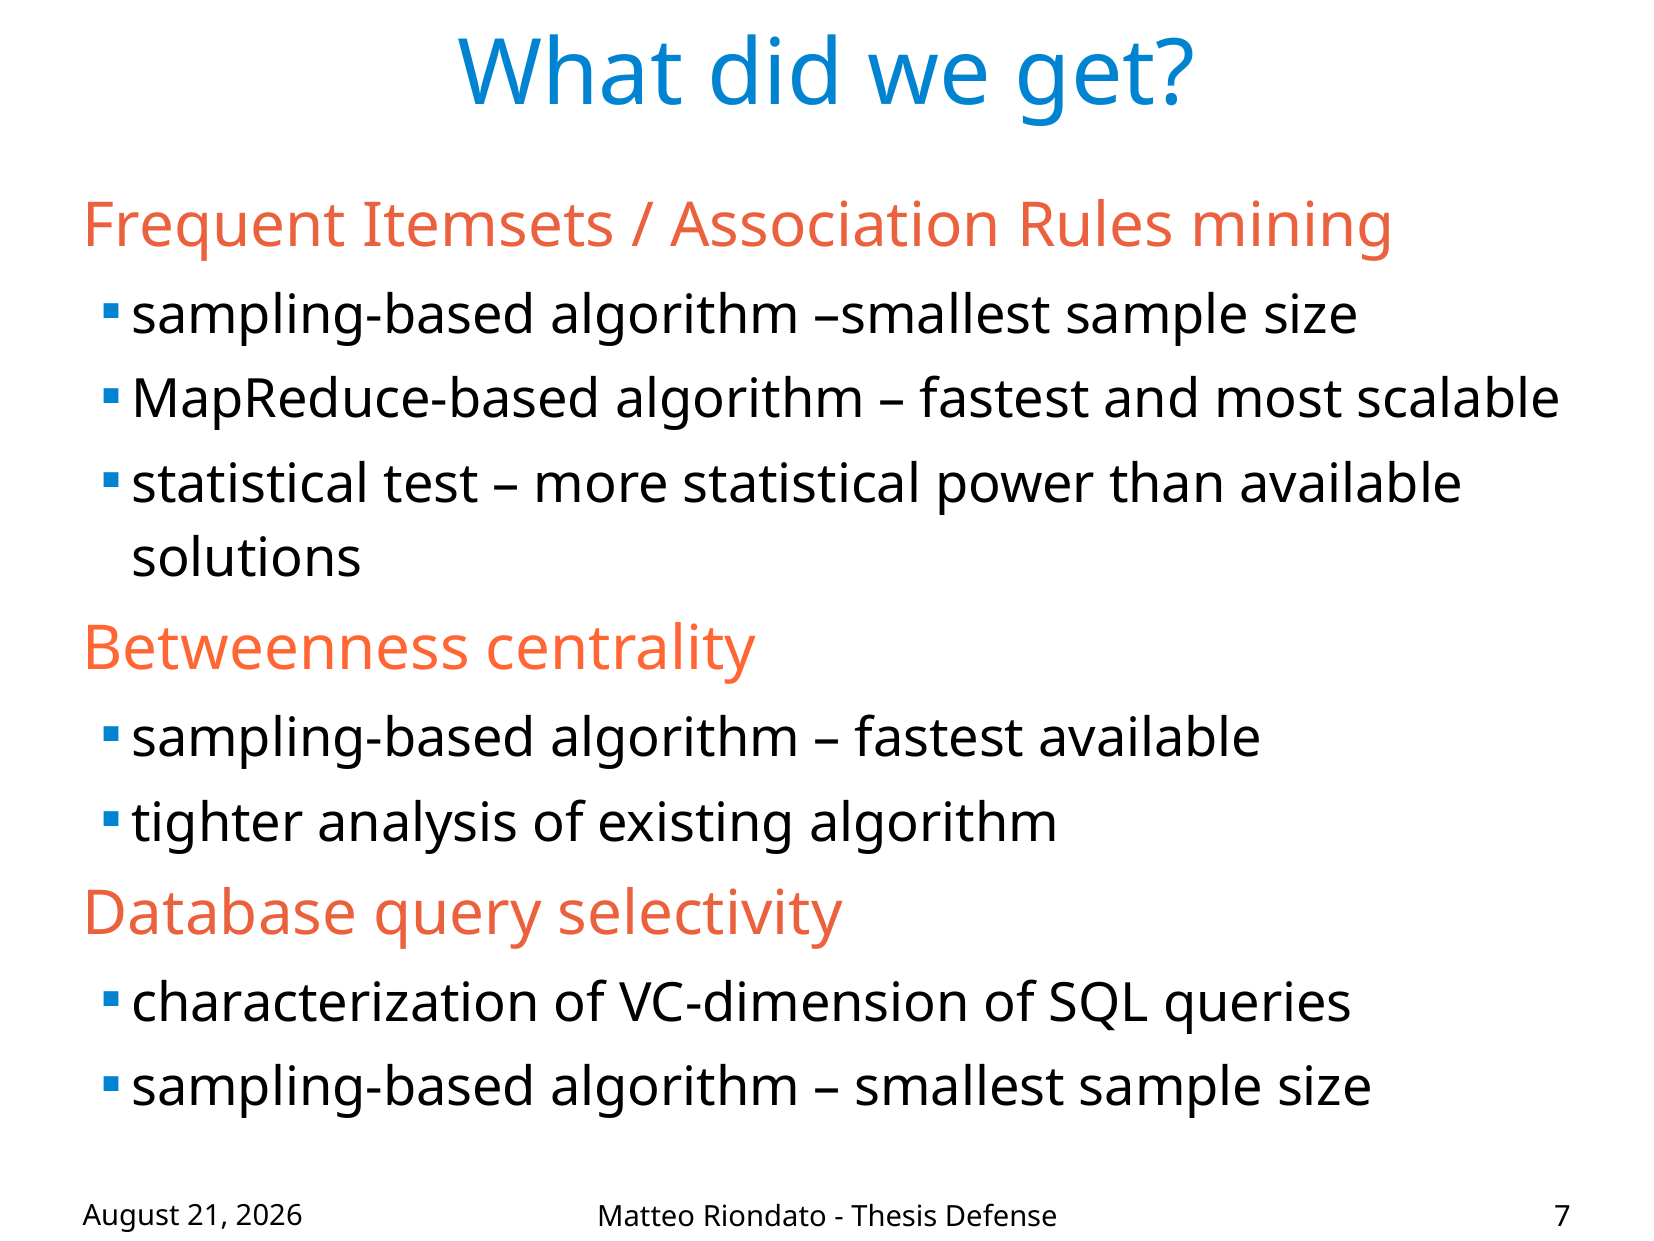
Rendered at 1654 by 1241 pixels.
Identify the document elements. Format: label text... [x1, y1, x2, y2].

title What did we get? [82, 0, 1571, 139]
list Frequent Itemsets / Association Rules mining sampling-based algorithm –smallest sample size MapReduce-based algorithm – fastest and most scalable statistical test – more statistical power than available solutions Betweenness centrality sampling-based algorithm – fastest available tighter analysis of existing algorithm Database query selectivity characterization of VC-dimension of SQL queries sampling-based algorithm – smallest sample size [82, 180, 1571, 1186]
